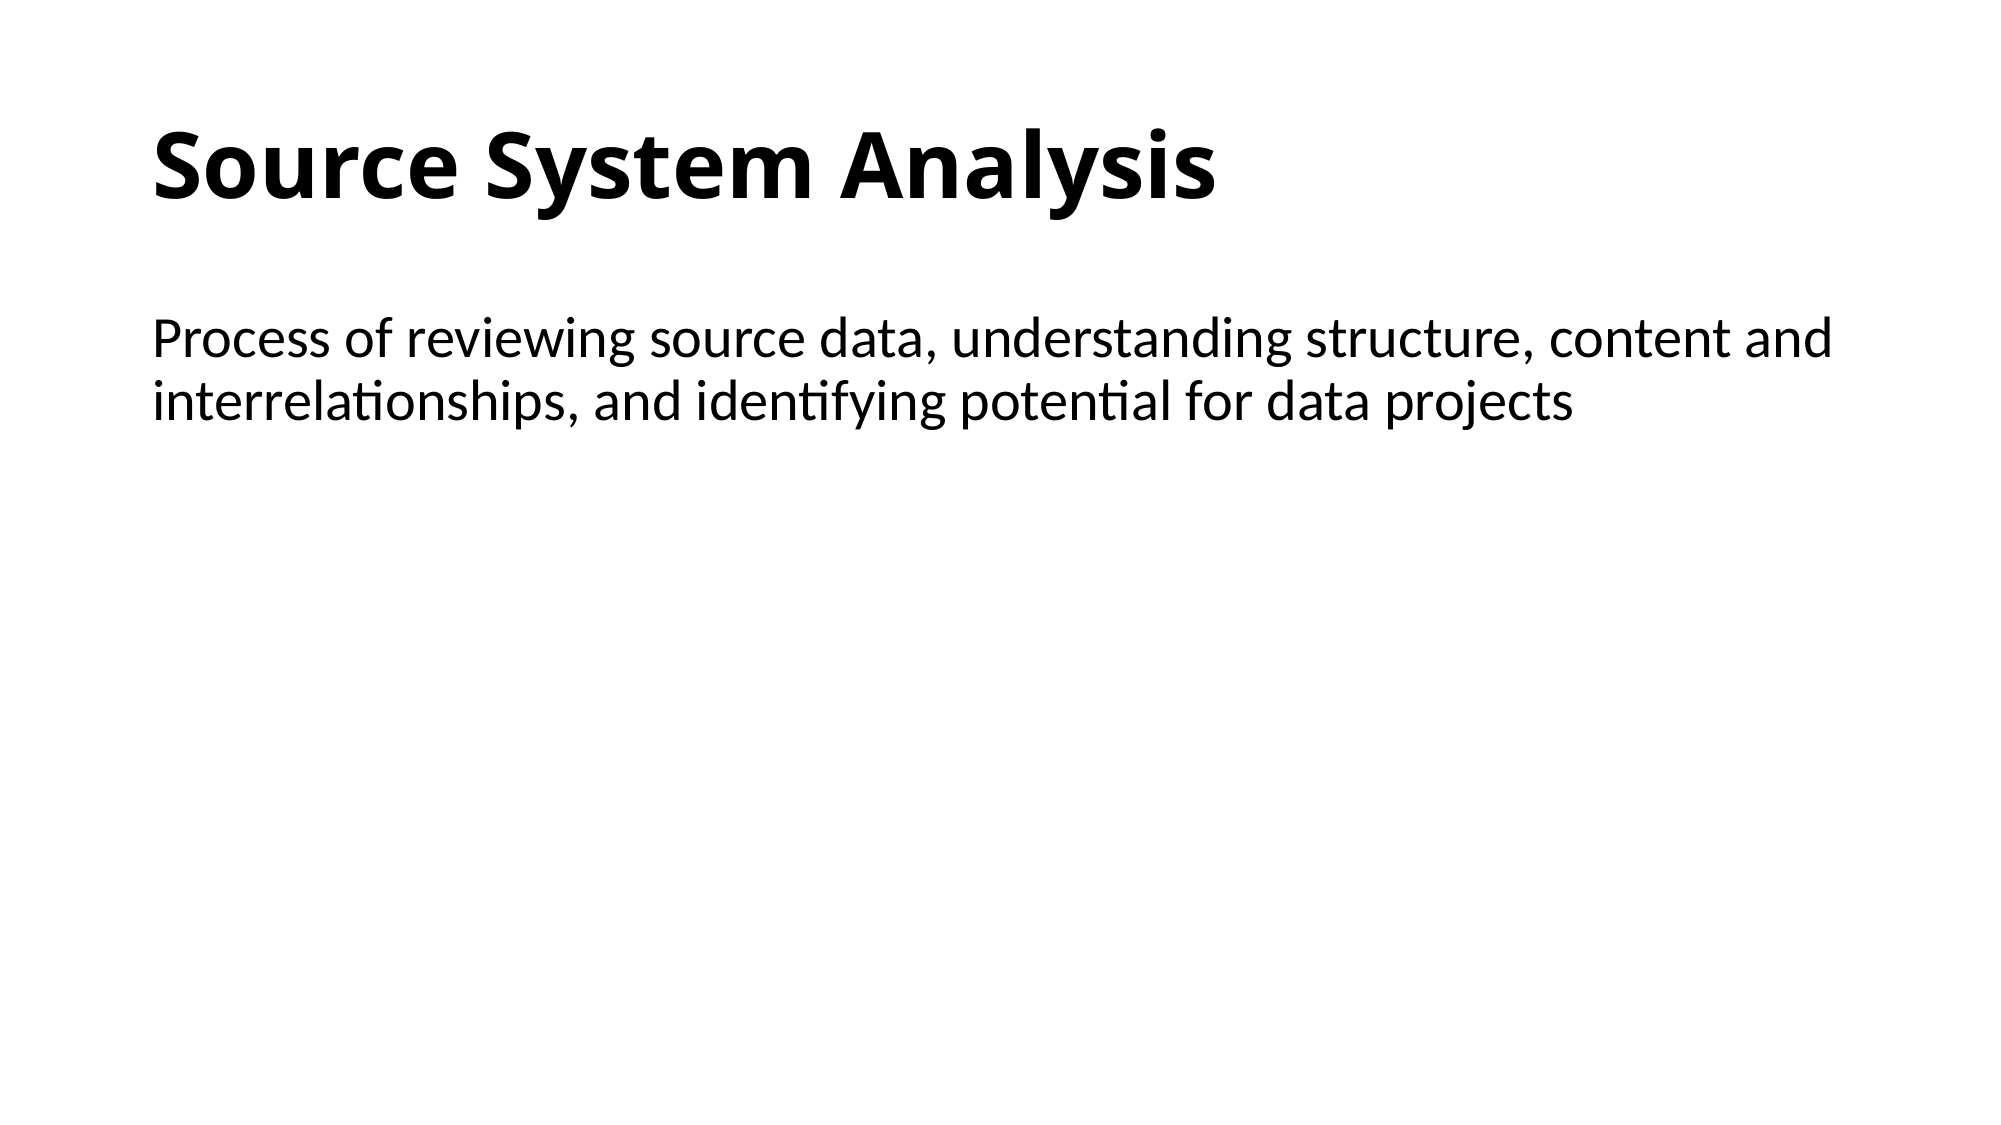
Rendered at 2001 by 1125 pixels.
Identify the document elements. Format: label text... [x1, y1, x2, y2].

list Process of reviewing source data, understanding structure, content and interrelationships, and identifying potential for data projects [137, 299, 1863, 1014]
title Source System Analysis [137, 59, 1863, 278]
